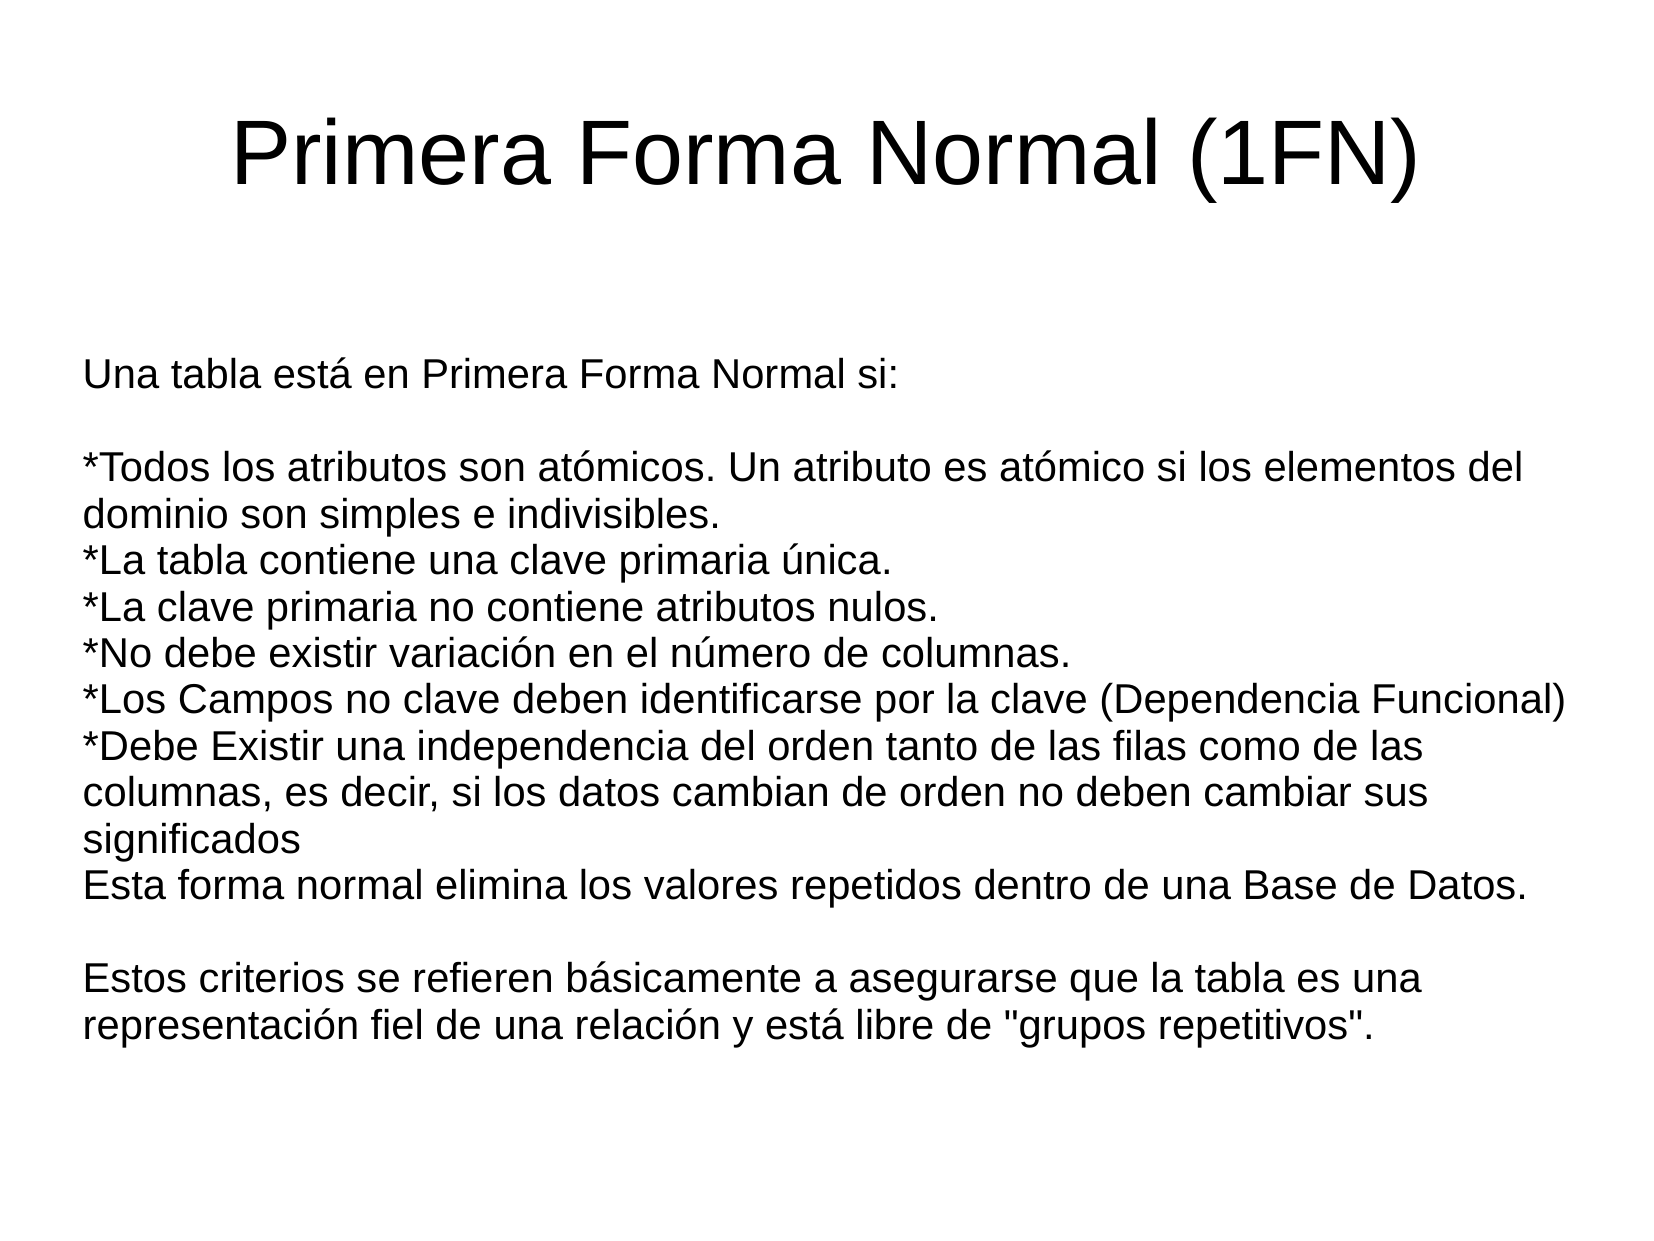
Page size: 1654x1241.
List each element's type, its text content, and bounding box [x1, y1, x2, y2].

subtitle Una tabla está en Primera Forma Normal si: *Todos los atributos son atómicos. Un atributo es atómico si los elementos del dominio son simples e indivisibles. *La tabla contiene una clave primaria única. *La clave primaria no contiene atributos nulos. *No debe existir variación en el número de columnas. *Los Campos no clave deben identificarse por la clave (Dependencia Funcional) *Debe Existir una independencia del orden tanto de las filas como de las columnas, es decir, si los datos cambian de orden no deben cambiar sus significados Esta forma normal elimina los valores repetidos dentro de una Base de Datos. Estos criterios se refieren básicamente a asegurarse que la tabla es una representación fiel de una relación y está libre de "grupos repetitivos". [82, 290, 1571, 1109]
title Primera Forma Normal (1FN) [82, 49, 1571, 257]
